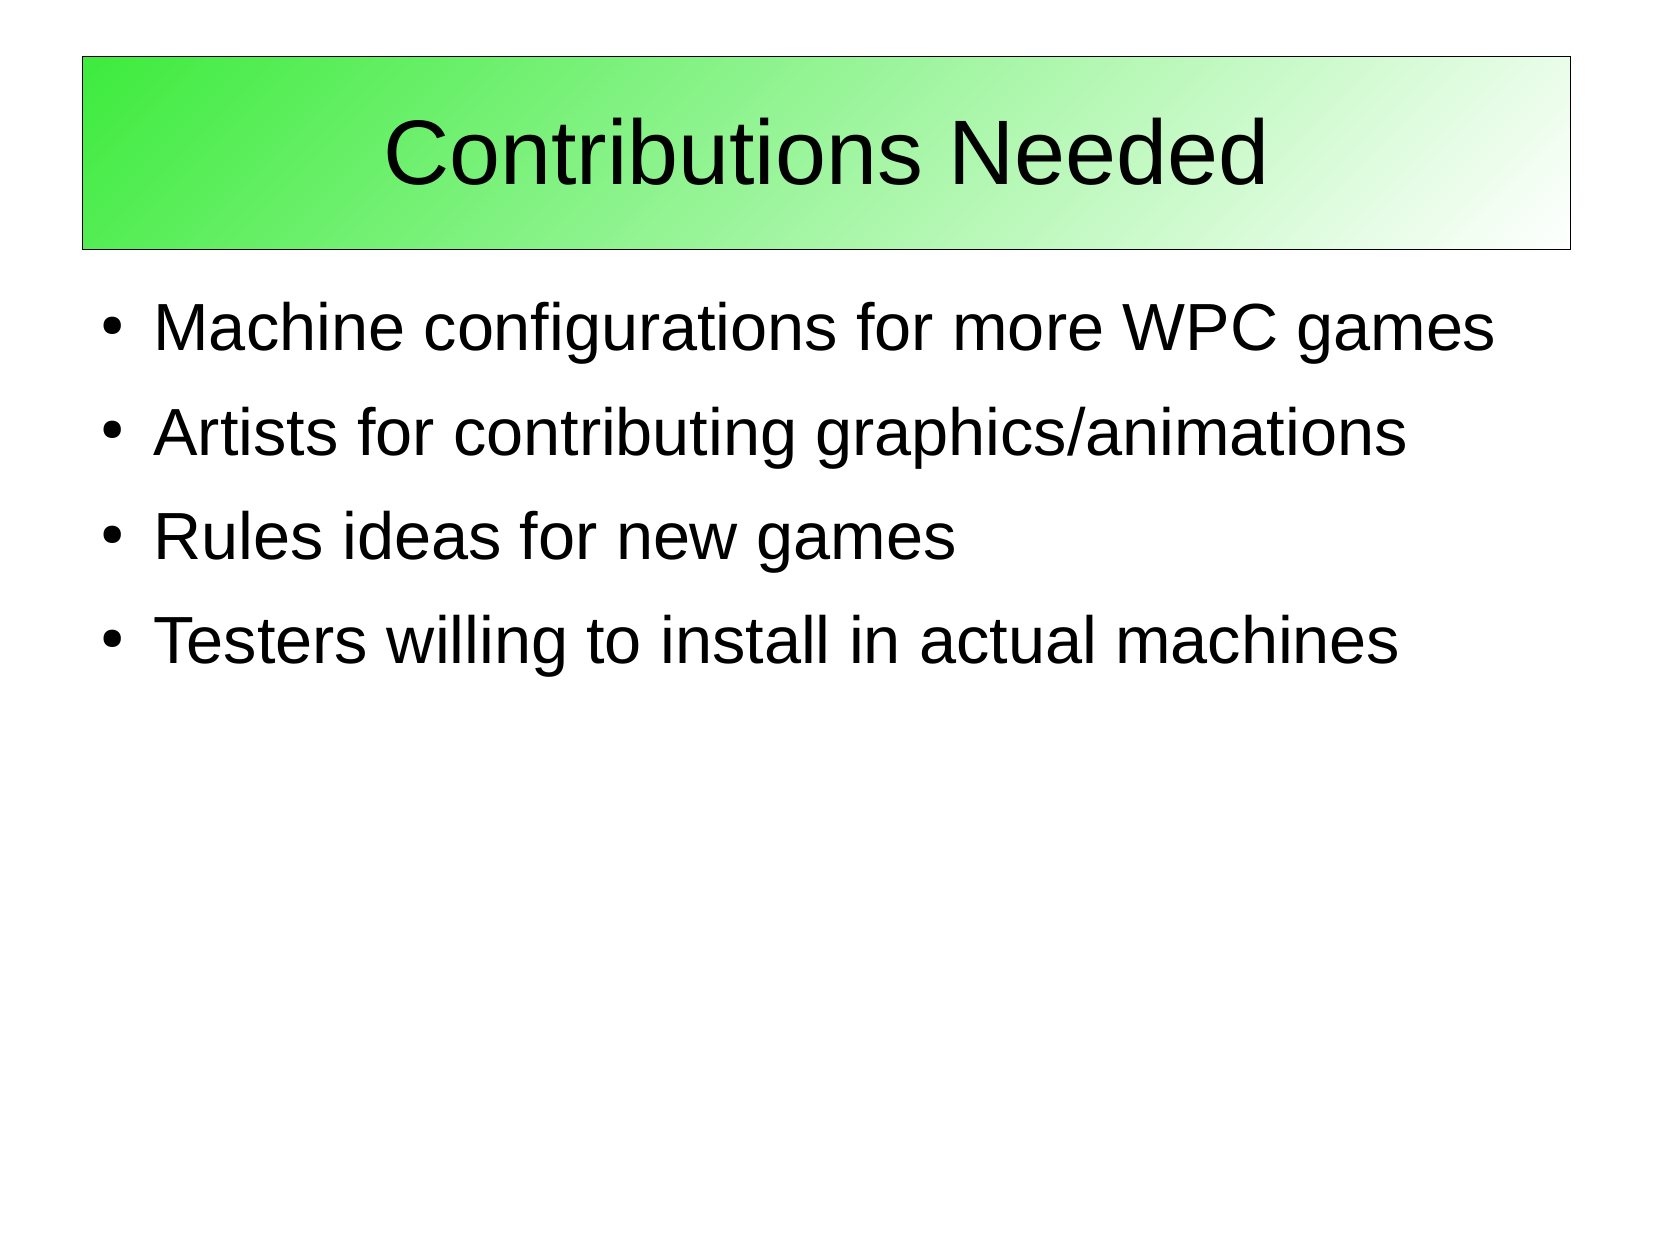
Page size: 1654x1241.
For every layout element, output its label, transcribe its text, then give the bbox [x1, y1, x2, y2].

title Contributions Needed [82, 56, 1571, 250]
list Machine configurations for more WPC games Artists for contributing graphics/animations Rules ideas for new games Testers willing to install in actual machines [82, 290, 1571, 1094]
